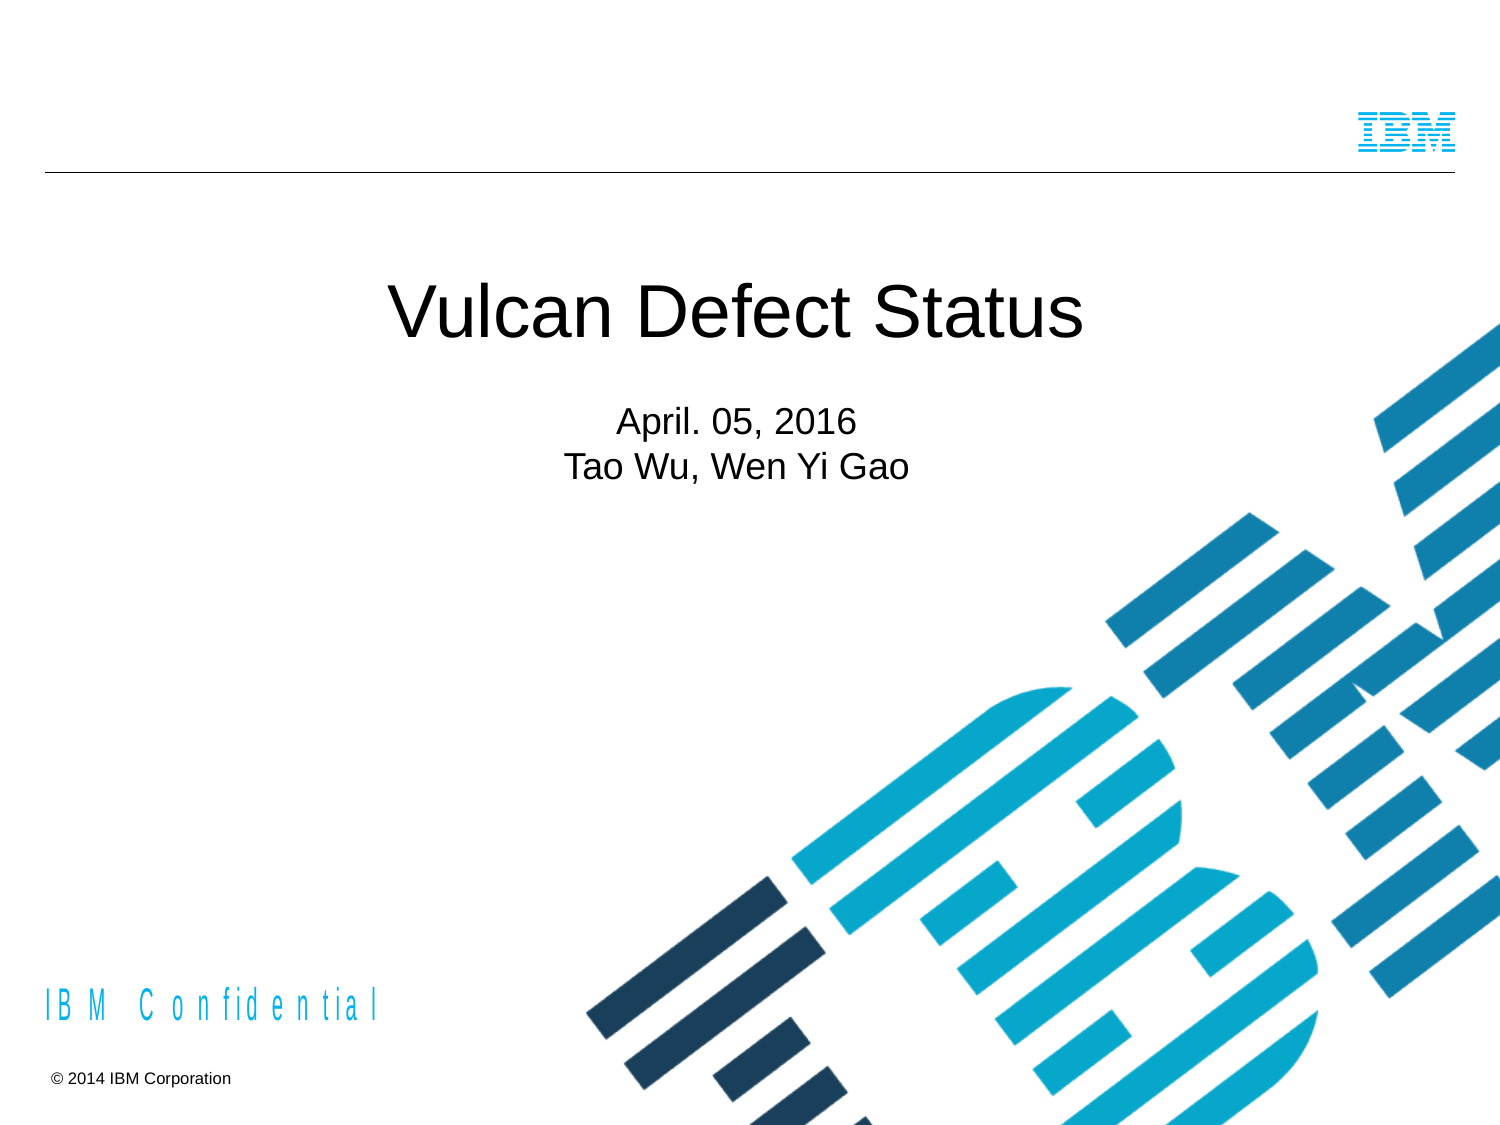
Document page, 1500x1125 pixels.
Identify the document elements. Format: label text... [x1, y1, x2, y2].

picture [1358, 112, 1455, 152]
picture [29, 972, 400, 1040]
title Vulcan Defect Status April. 05, 2016 Tao Wu, Wen Yi Gao [22, 196, 1416, 554]
picture [585, 308, 1500, 1125]
